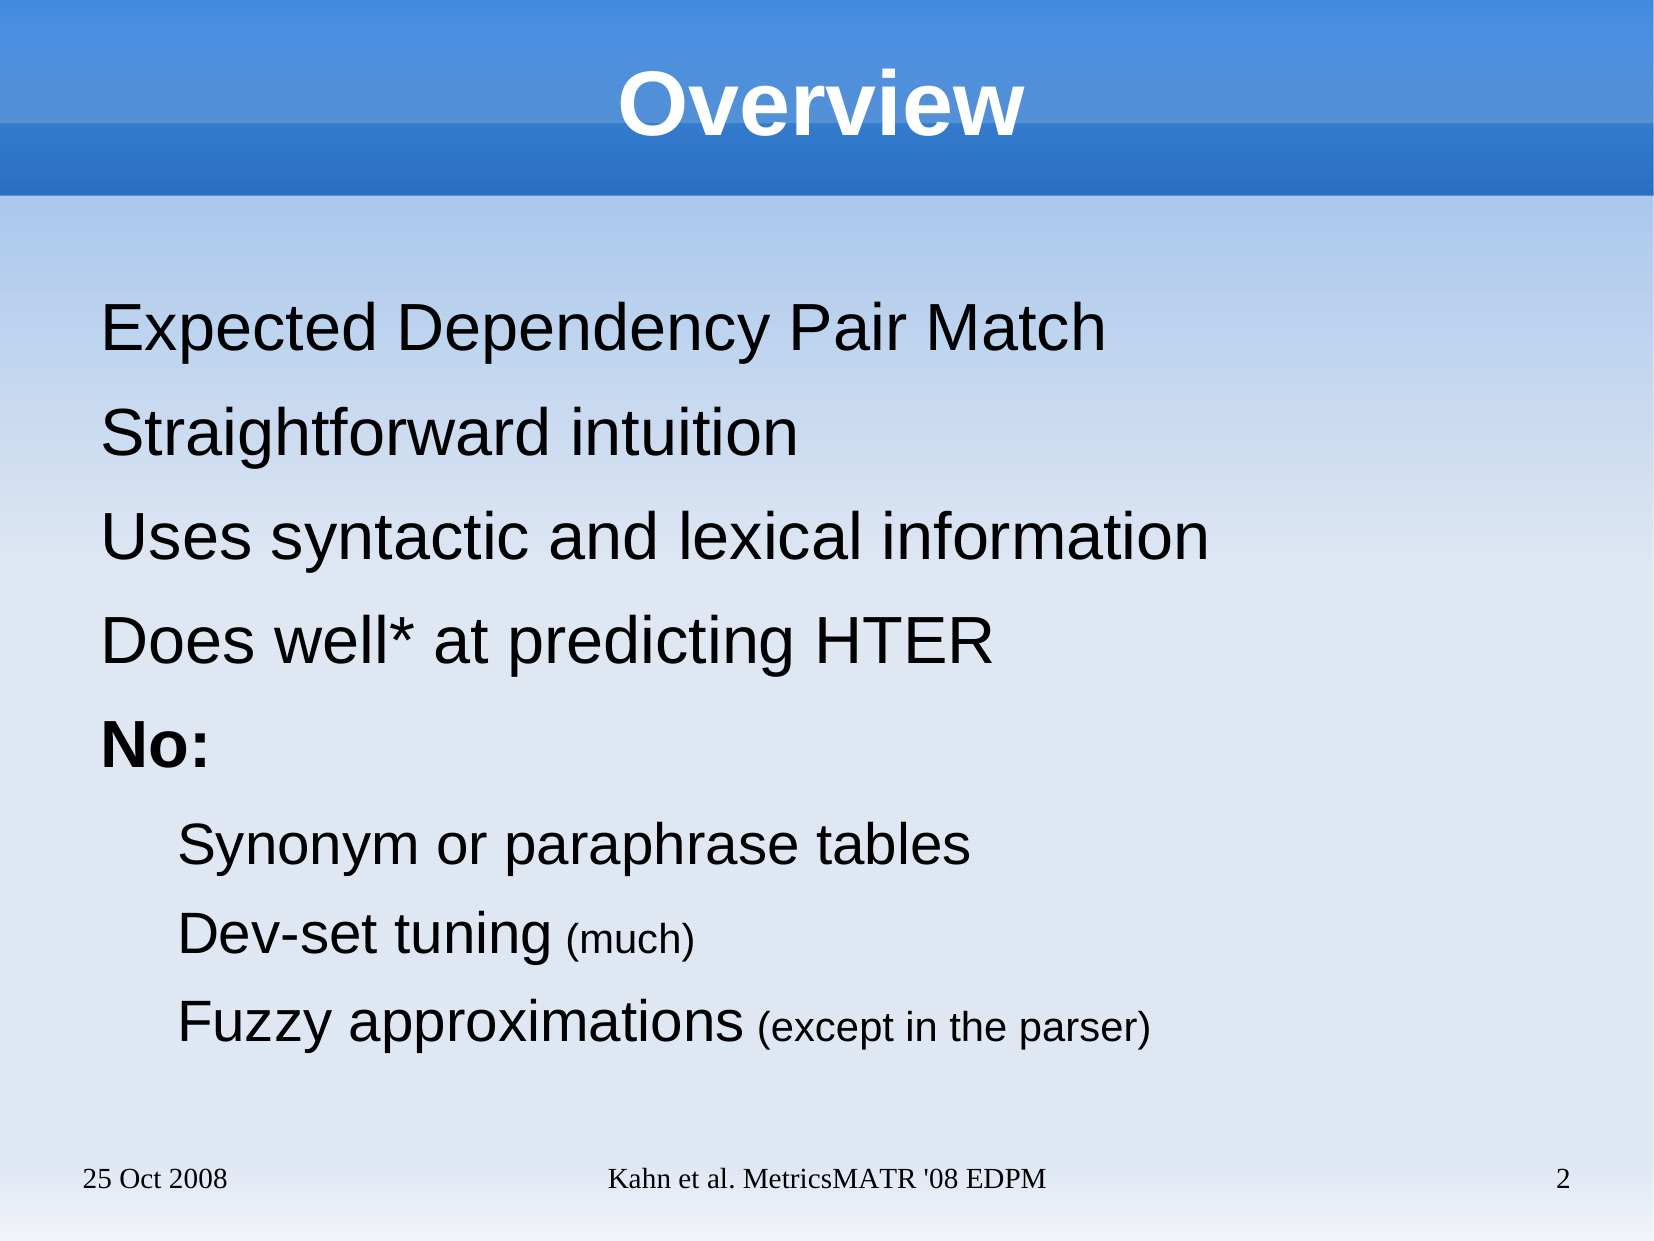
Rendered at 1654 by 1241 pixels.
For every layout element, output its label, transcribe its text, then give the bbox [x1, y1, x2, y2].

list Expected Dependency Pair Match Straightforward intuition Uses syntactic and lexical information Does well* at predicting HTER No: Synonym or paraphrase tables Dev-set tuning (much) Fuzzy approximations (except in the parser) [82, 290, 1571, 1109]
title Overview [76, 0, 1565, 208]
picture [0, 0, 1654, 1241]
